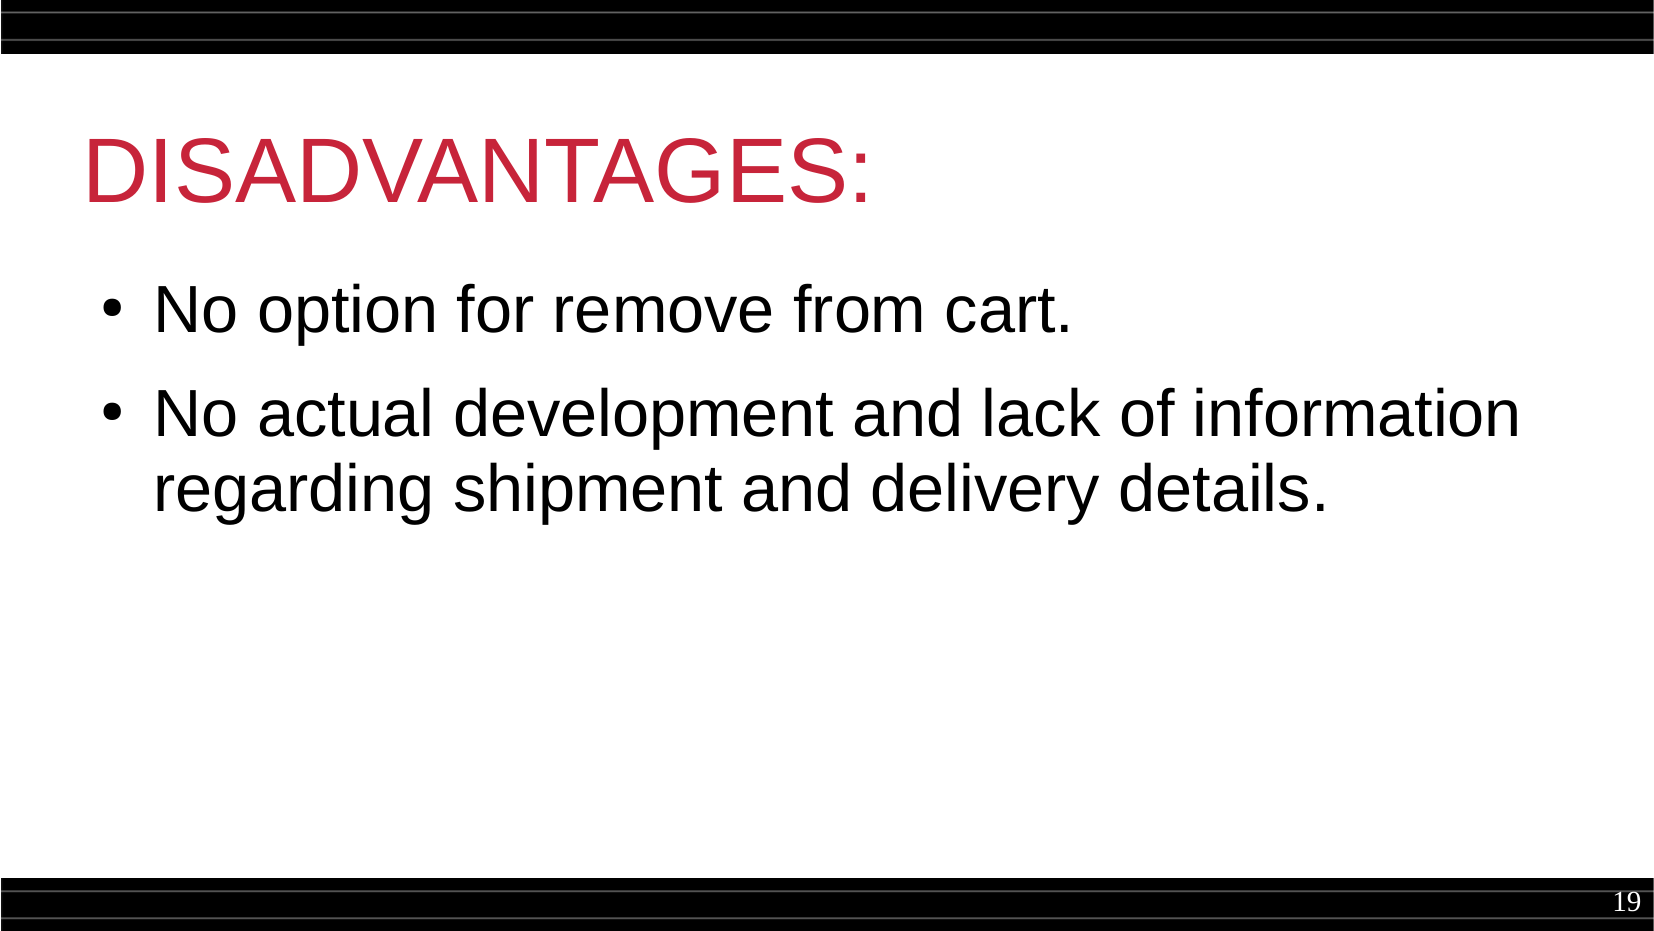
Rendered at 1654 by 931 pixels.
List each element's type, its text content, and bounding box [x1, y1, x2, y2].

list No option for remove from cart. No actual development and lack of information regarding shipment and delivery details. [82, 271, 1571, 758]
picture [1, 0, 1654, 54]
title DISADVANTAGES: [82, 92, 1571, 249]
picture [1, 878, 1654, 931]
